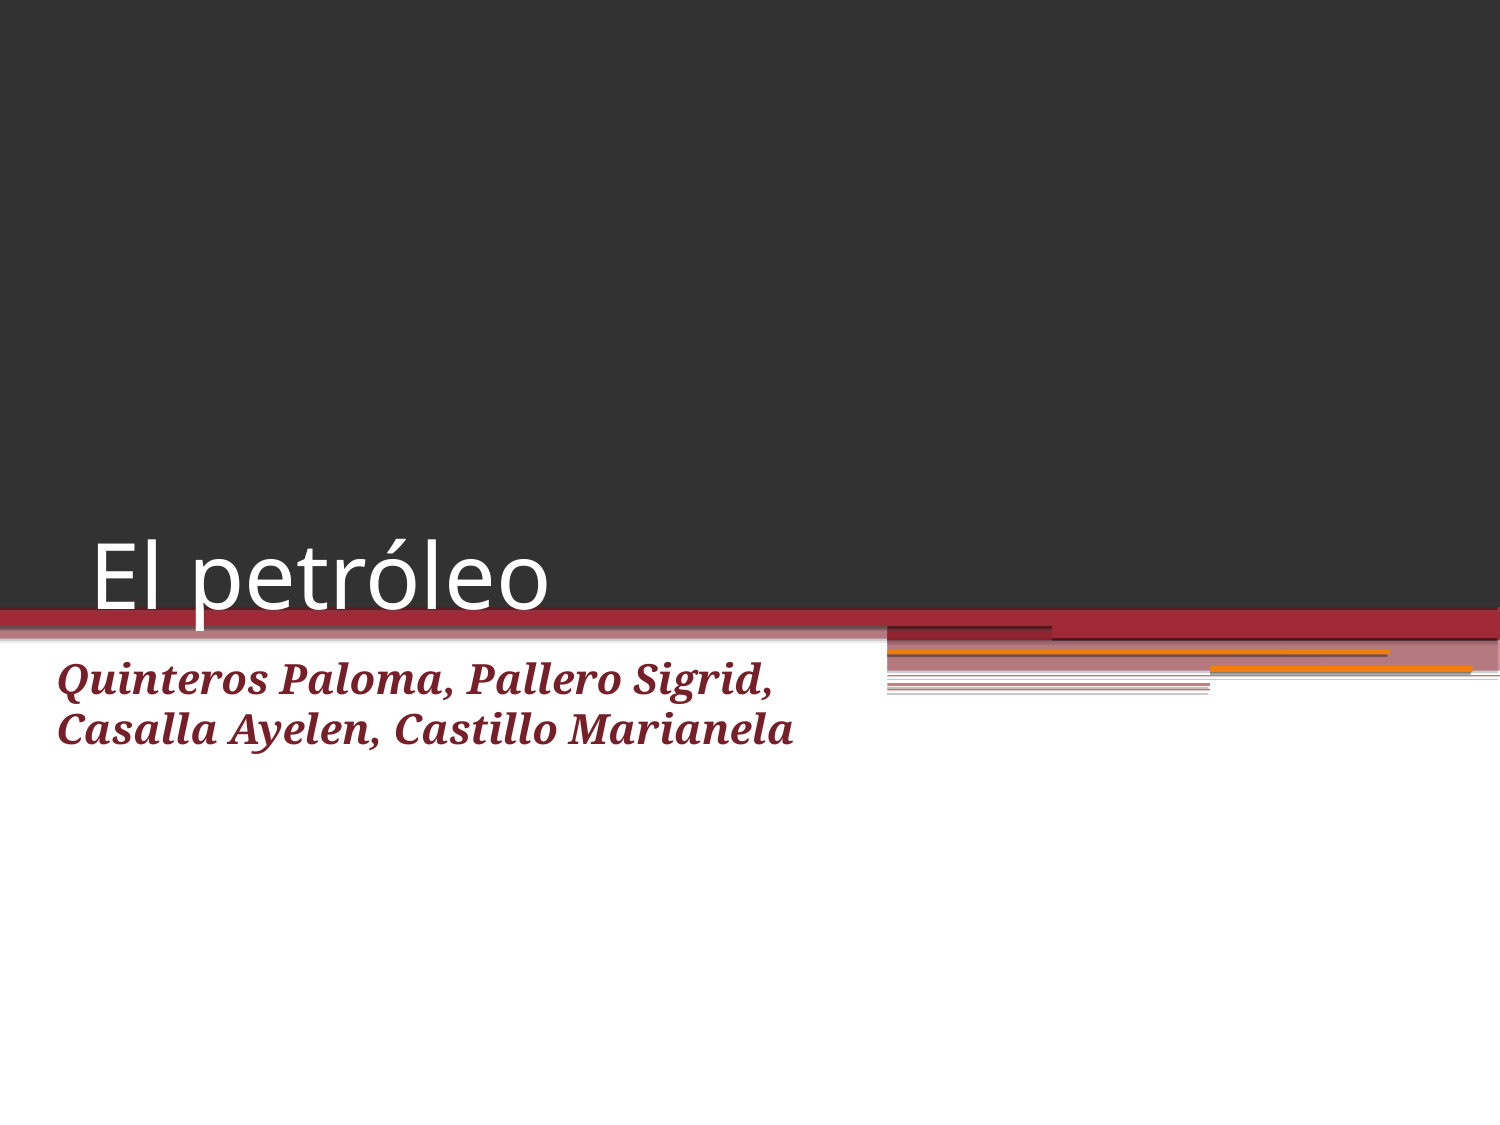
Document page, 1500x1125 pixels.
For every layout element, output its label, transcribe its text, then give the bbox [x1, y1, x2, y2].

title El petróleo [75, 394, 1463, 636]
text_box Quinteros Paloma, Pallero Sigrid, Casalla Ayelen, Castillo Marianela [41, 645, 869, 760]
